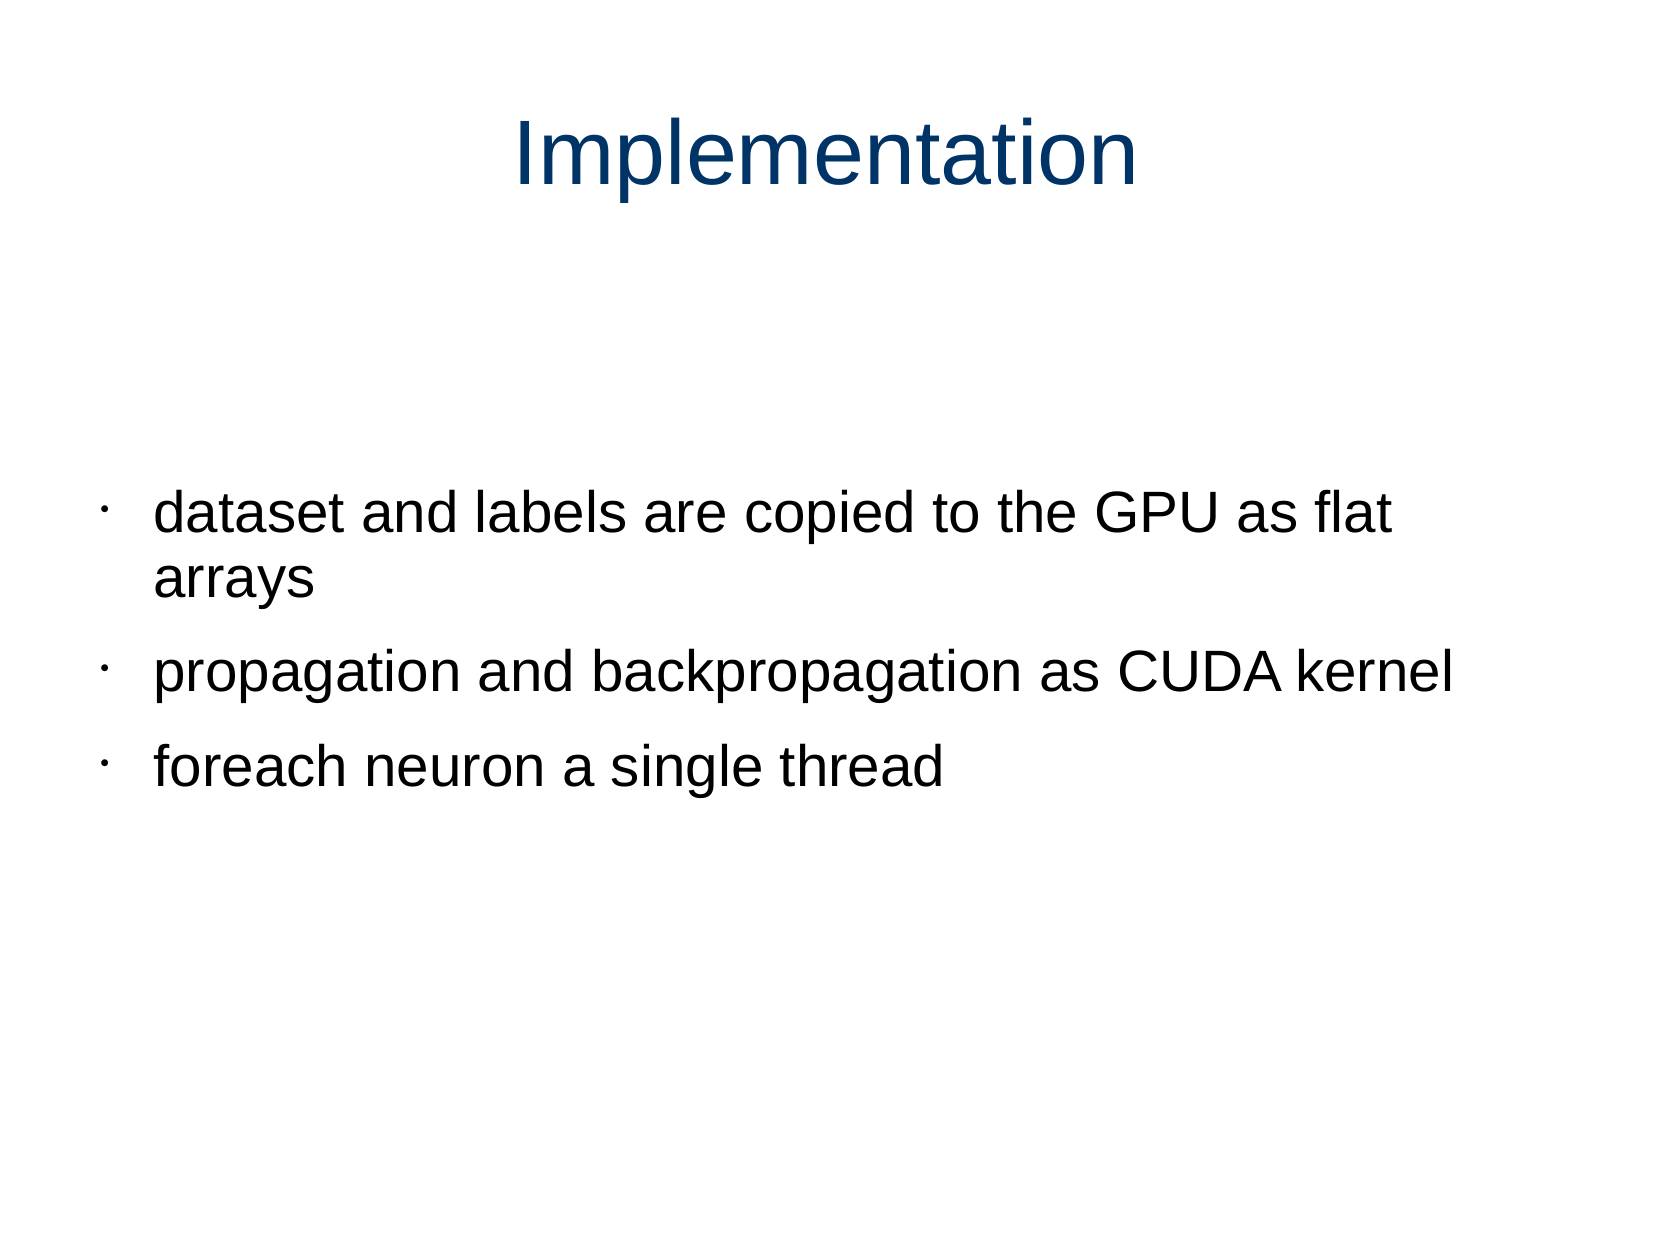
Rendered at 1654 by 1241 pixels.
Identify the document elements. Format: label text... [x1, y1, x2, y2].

list dataset and labels are copied to the GPU as flat arrays propagation and backpropagation as CUDA kernel foreach neuron a single thread [82, 290, 1571, 1010]
title Implementation [82, 49, 1571, 257]
